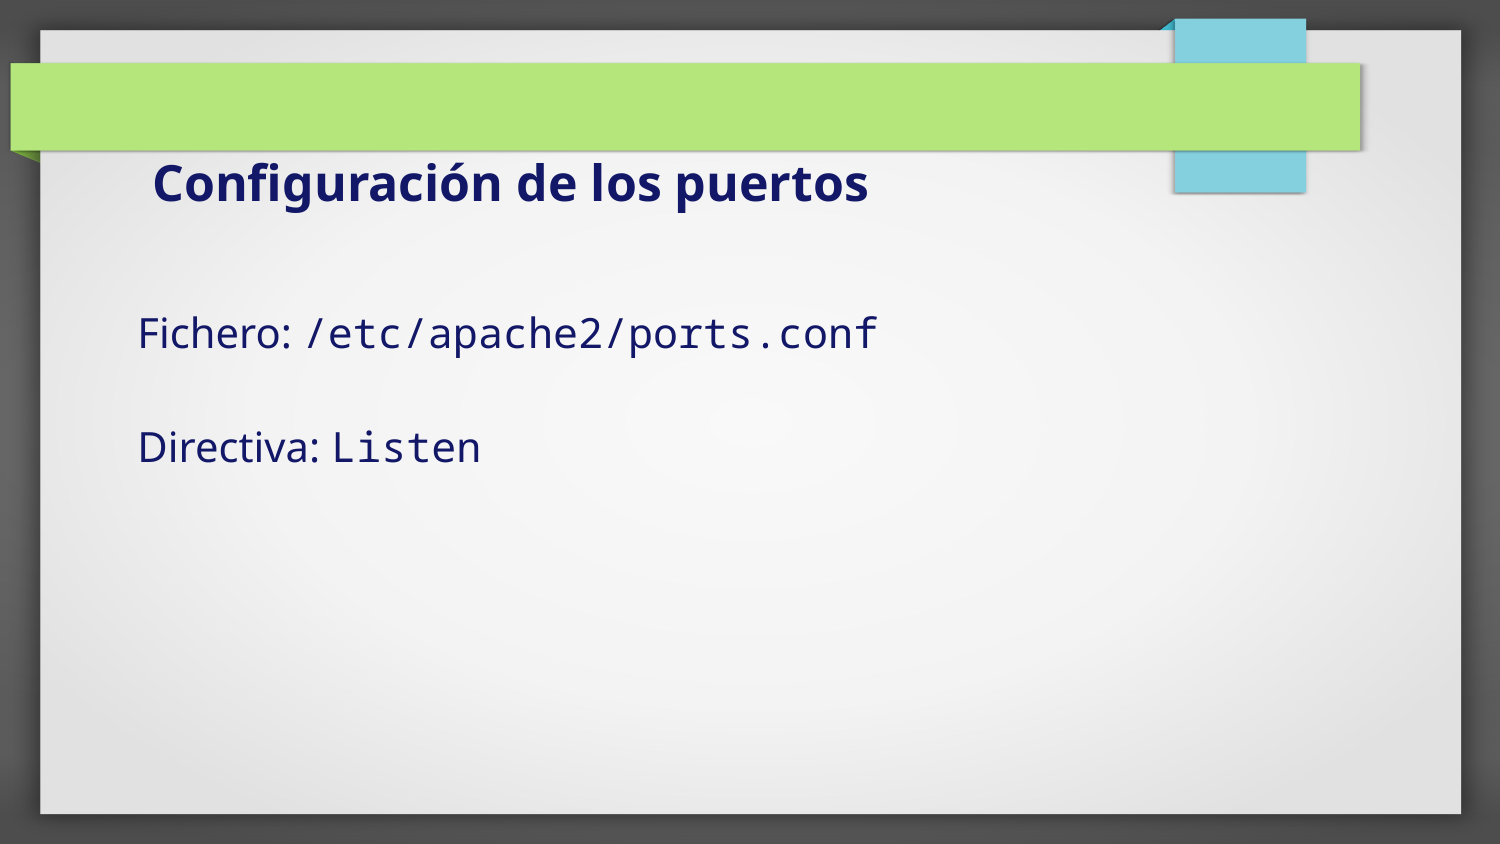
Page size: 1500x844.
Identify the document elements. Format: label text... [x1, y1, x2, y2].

title Configuración de los puertos [137, 146, 1011, 227]
picture [0, 0, 1500, 844]
text_box Fichero: /etc/apache2/ports.conf Directiva: Listen [137, 246, 1011, 781]
